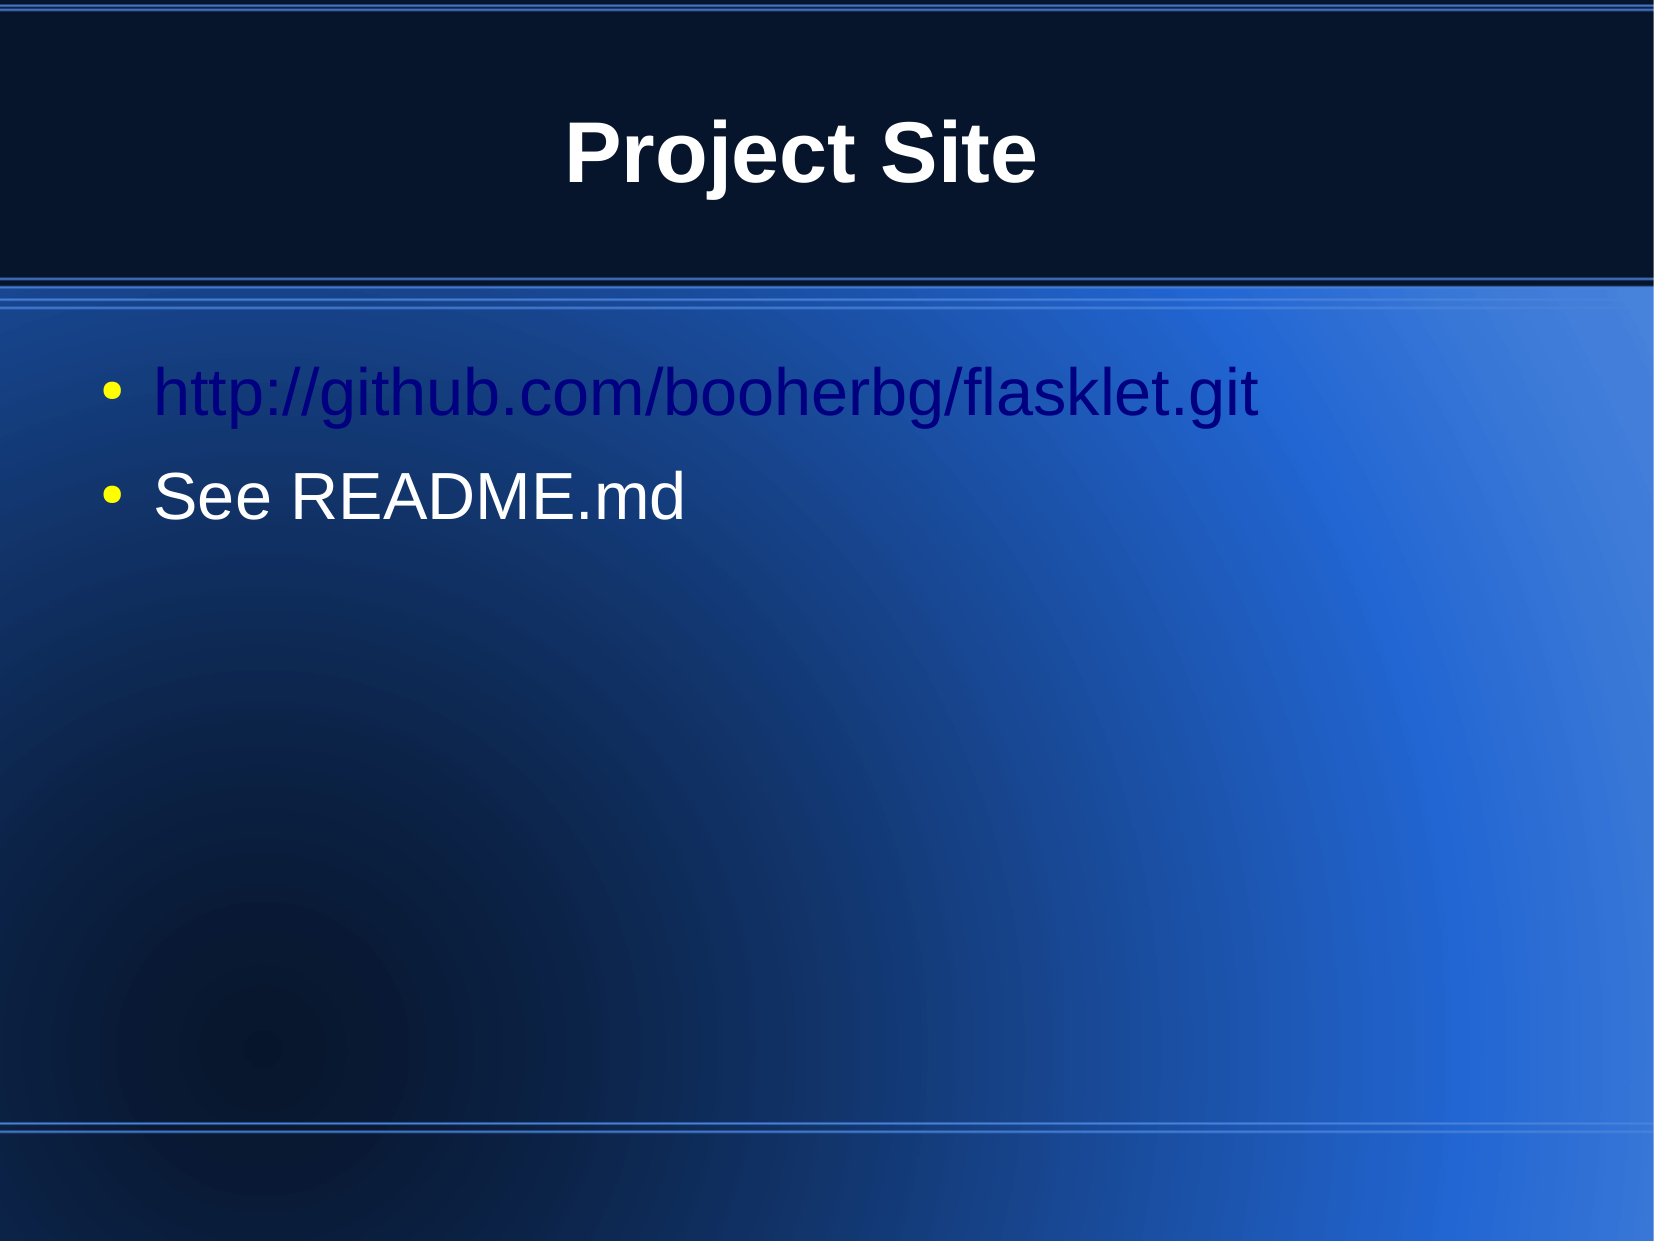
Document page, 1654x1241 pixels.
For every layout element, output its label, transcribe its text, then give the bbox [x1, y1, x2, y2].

title Project Site [82, 49, 1571, 257]
list http://github.com/booherbg/flasklet.git See README.md [82, 355, 1571, 1075]
picture [0, 0, 1654, 1241]
